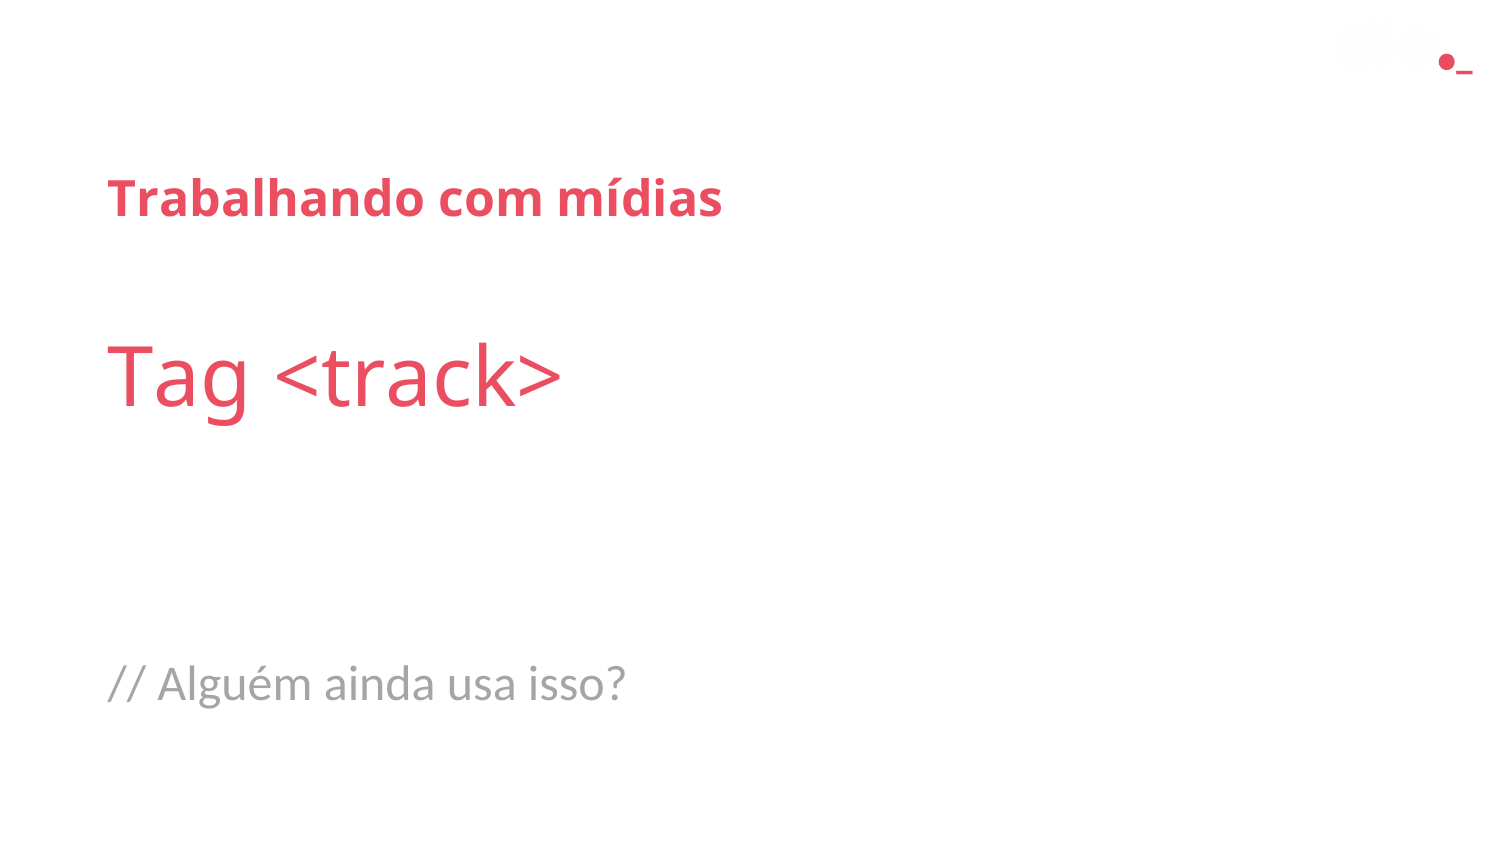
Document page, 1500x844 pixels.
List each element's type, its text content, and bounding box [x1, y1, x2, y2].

text_box Tag <track> [92, 292, 1309, 558]
text_box // Alguém ainda usa isso? [92, 635, 1309, 701]
picture [1333, 19, 1473, 75]
text_box Trabalhando com mídias [92, 142, 1309, 223]
